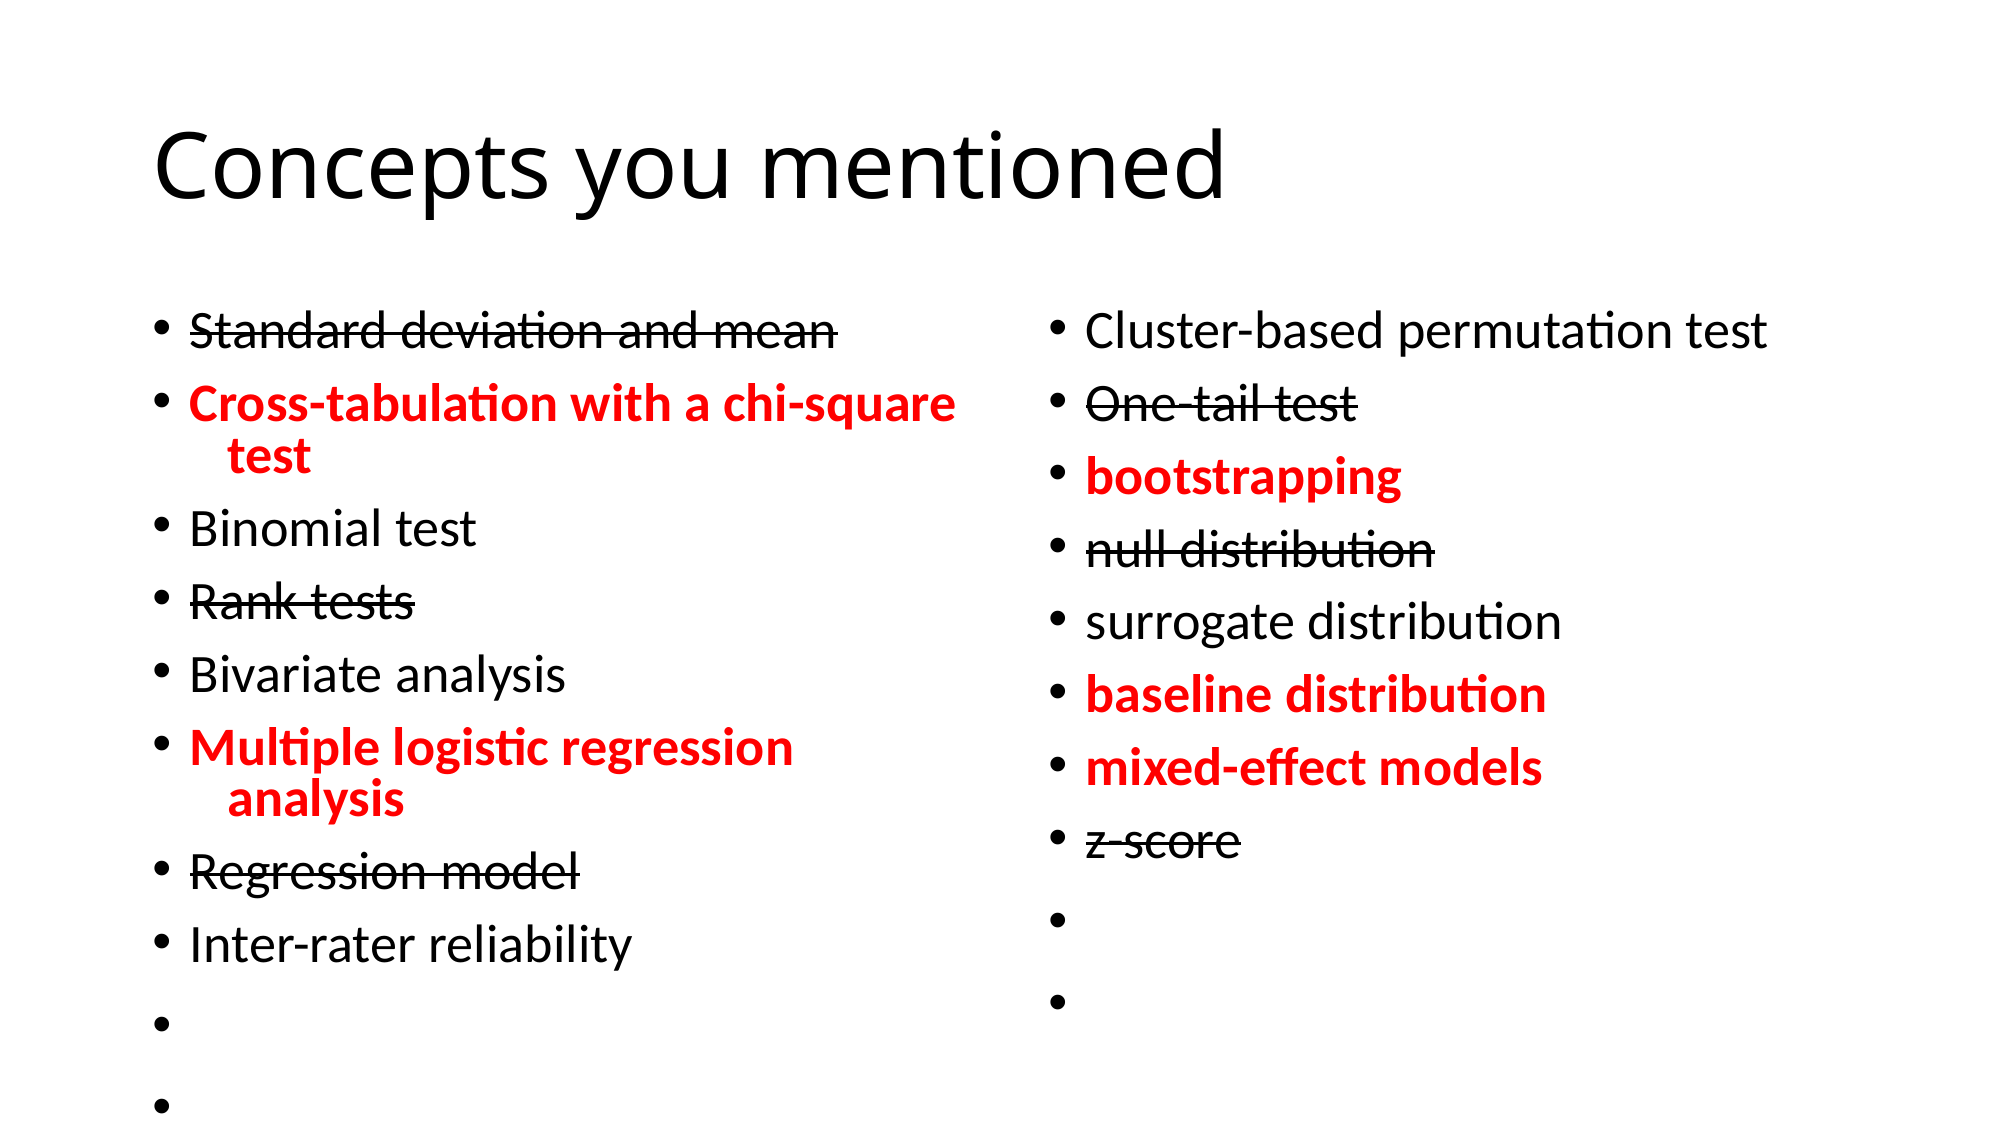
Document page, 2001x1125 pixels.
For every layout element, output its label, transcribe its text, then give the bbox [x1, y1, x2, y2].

list Standard deviation and mean Cross-tabulation with a chi-square test Binomial test Rank tests Bivariate analysis Multiple logistic regression analysis Regression model Inter-rater reliability [137, 299, 1000, 1014]
title Concepts you mentioned [137, 59, 1863, 278]
text_box Cluster-based permutation test One-tail test bootstrapping null distribution surrogate distribution baseline distribution mixed-effect models z-score [1033, 299, 1896, 886]
